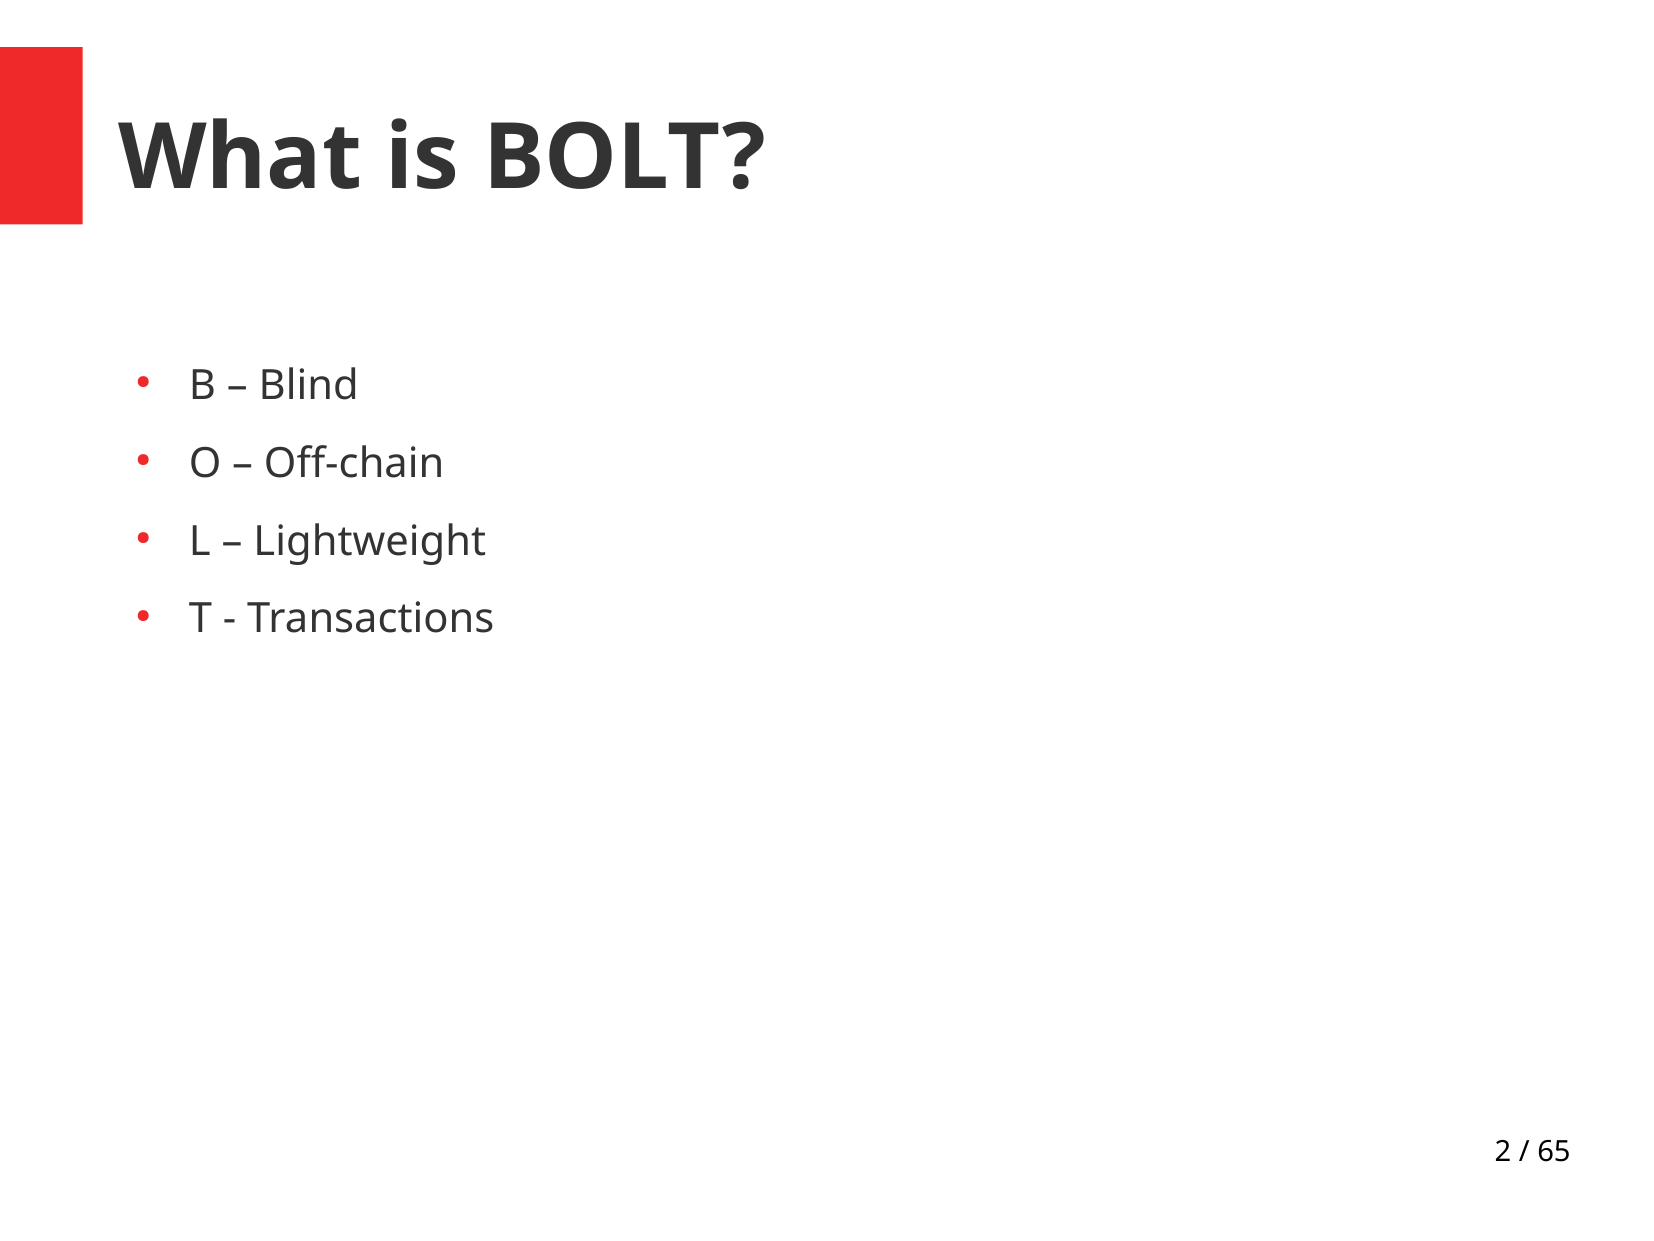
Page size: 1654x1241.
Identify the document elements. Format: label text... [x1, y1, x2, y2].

list B – Blind O – Off-chain L – Lightweight T - Transactions [118, 354, 1536, 1074]
title What is BOLT? [118, 49, 1571, 257]
